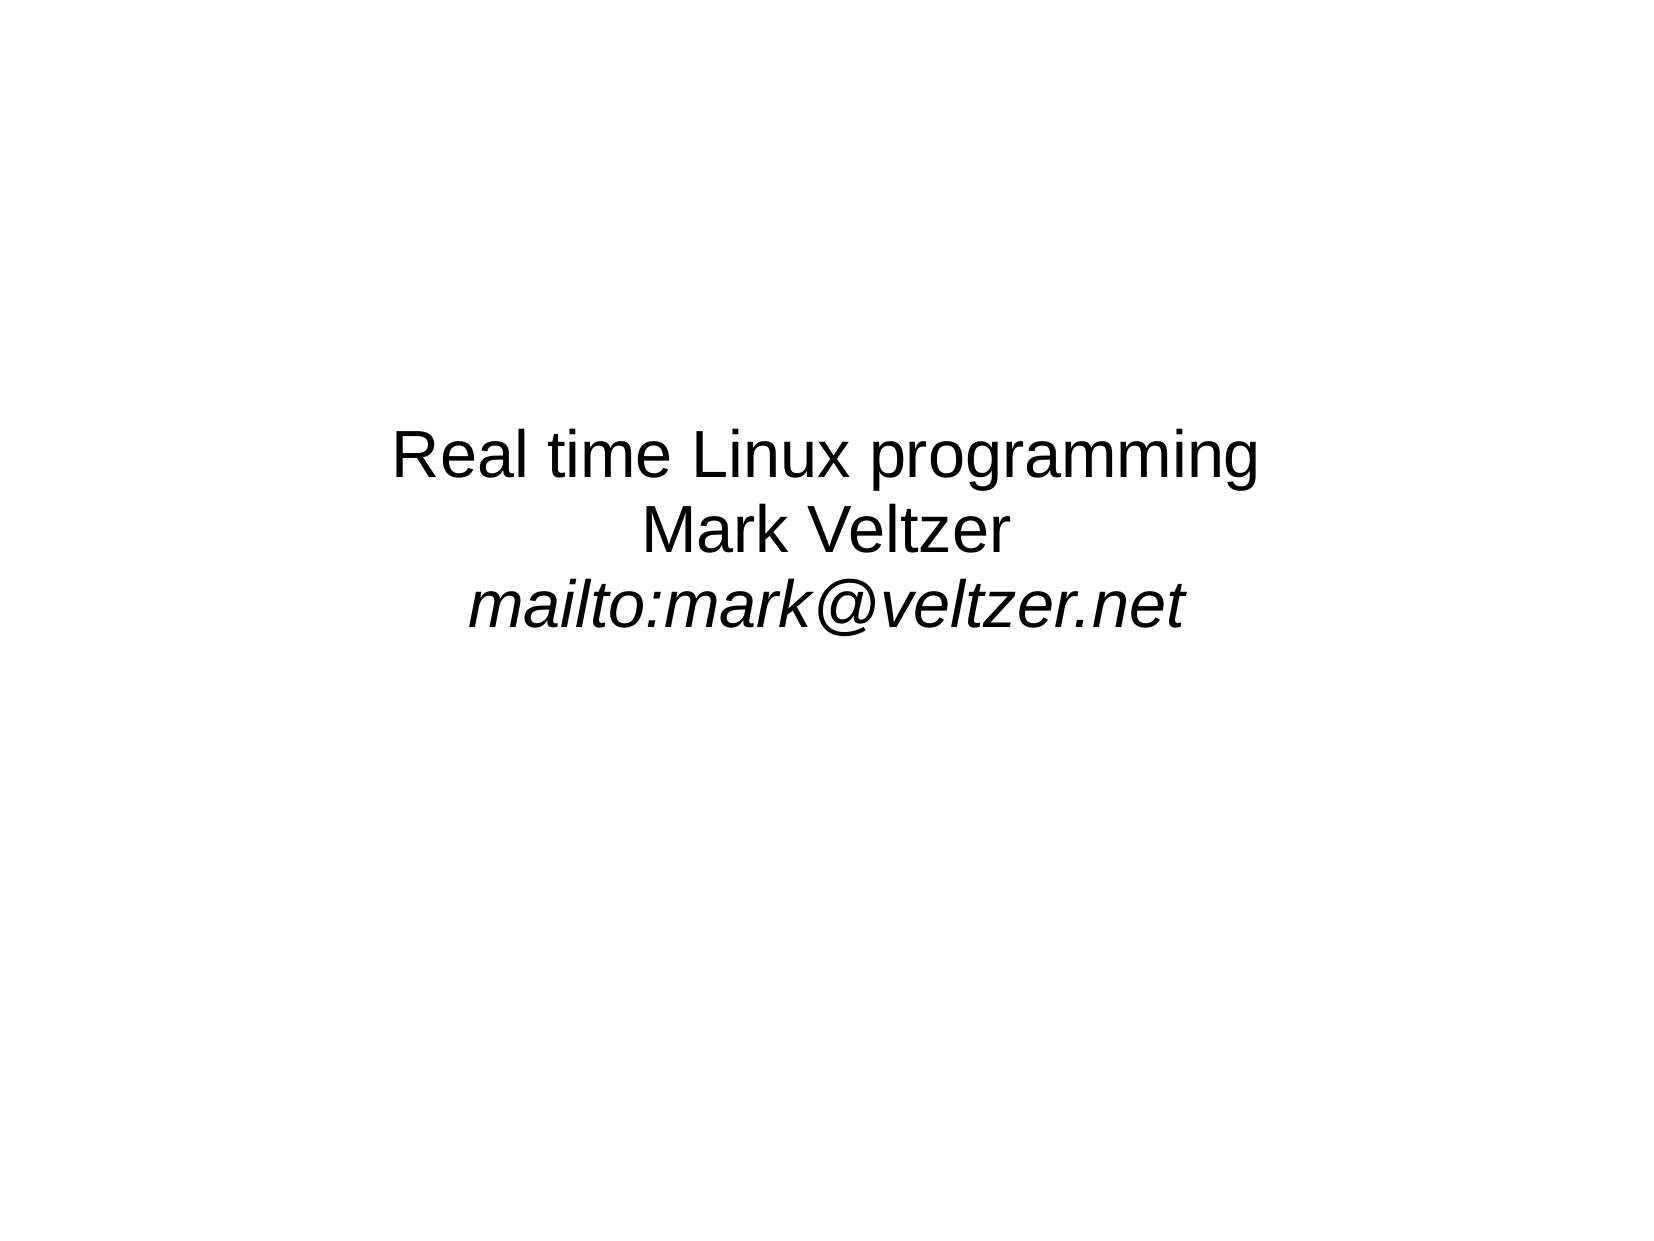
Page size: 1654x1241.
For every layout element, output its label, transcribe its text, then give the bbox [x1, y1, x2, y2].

subtitle Real time Linux programming Mark Veltzer mailto:mark@veltzer.net [82, 49, 1571, 1010]
